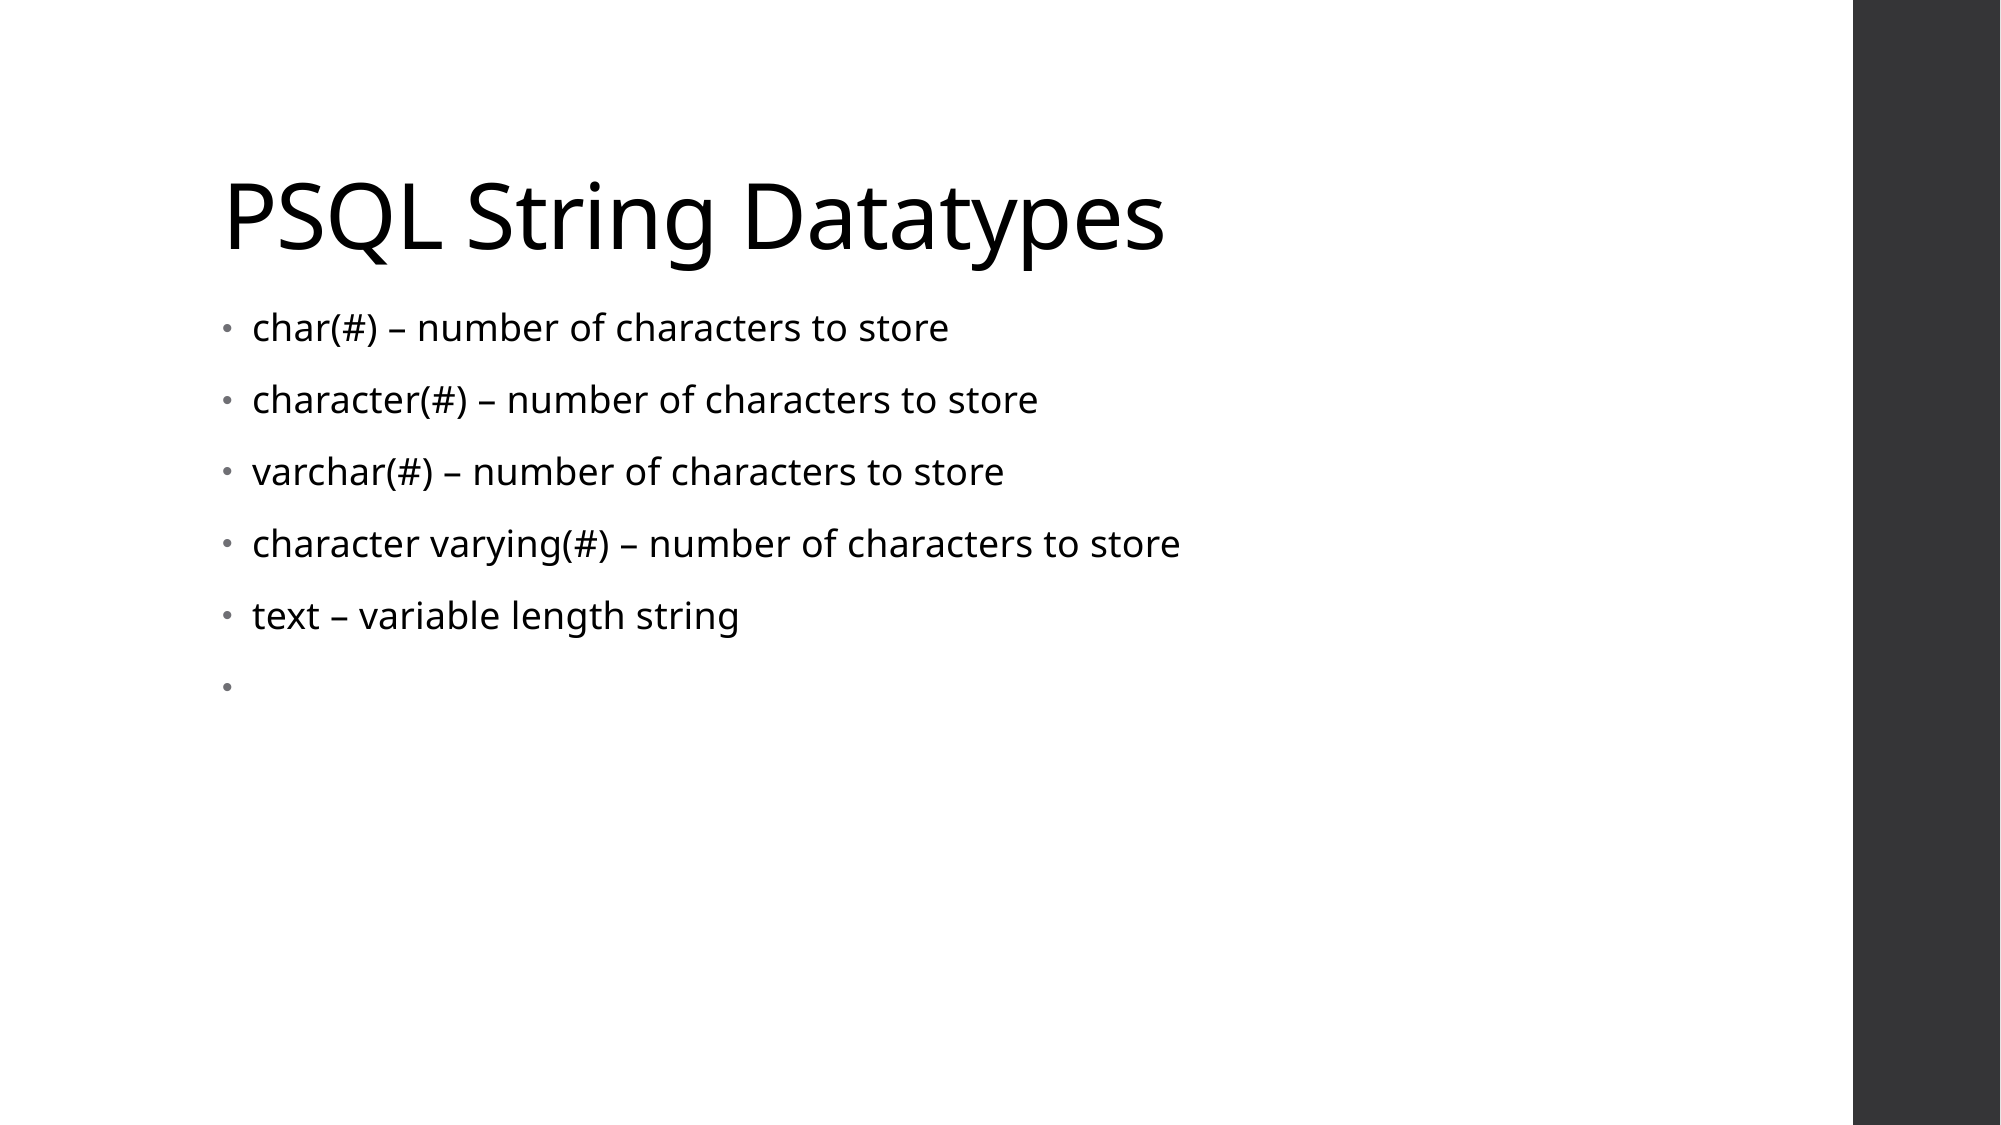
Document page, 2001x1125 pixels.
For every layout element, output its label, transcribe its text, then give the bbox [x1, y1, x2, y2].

list char(#) – number of characters to store character(#) – number of characters to store varchar(#) – number of characters to store character varying(#) – number of characters to store text – variable length string [206, 299, 1617, 1014]
title PSQL String Datatypes [206, 60, 1797, 278]
